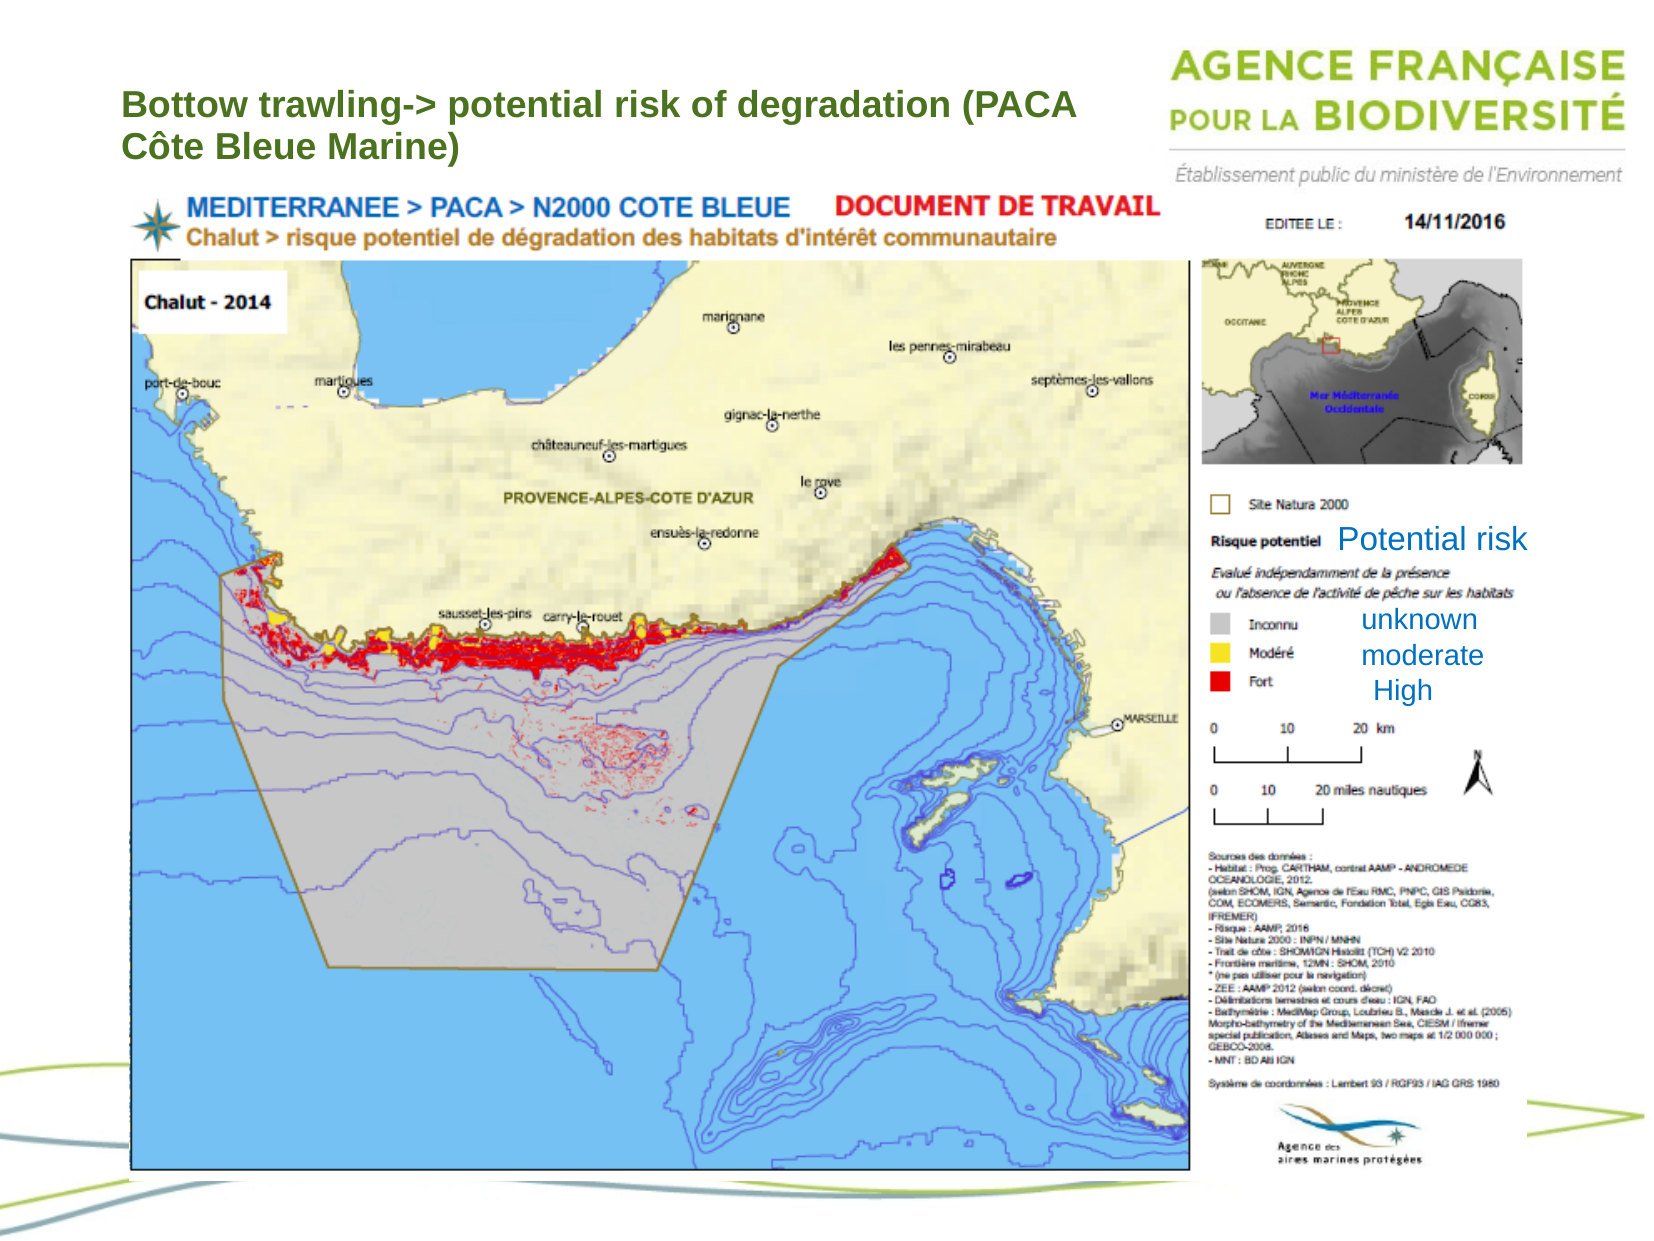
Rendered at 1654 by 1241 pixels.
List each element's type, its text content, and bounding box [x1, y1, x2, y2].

picture [0, 0, 1654, 1241]
text_box Potential risk [1322, 513, 1583, 566]
text_box Bottow trawling-> potential risk of degradation (PACA Côte Bleue Marine) [106, 76, 1122, 176]
text_box unknown [1346, 596, 1548, 631]
text_box High [1358, 667, 1489, 715]
text_box moderate [1346, 631, 1571, 680]
